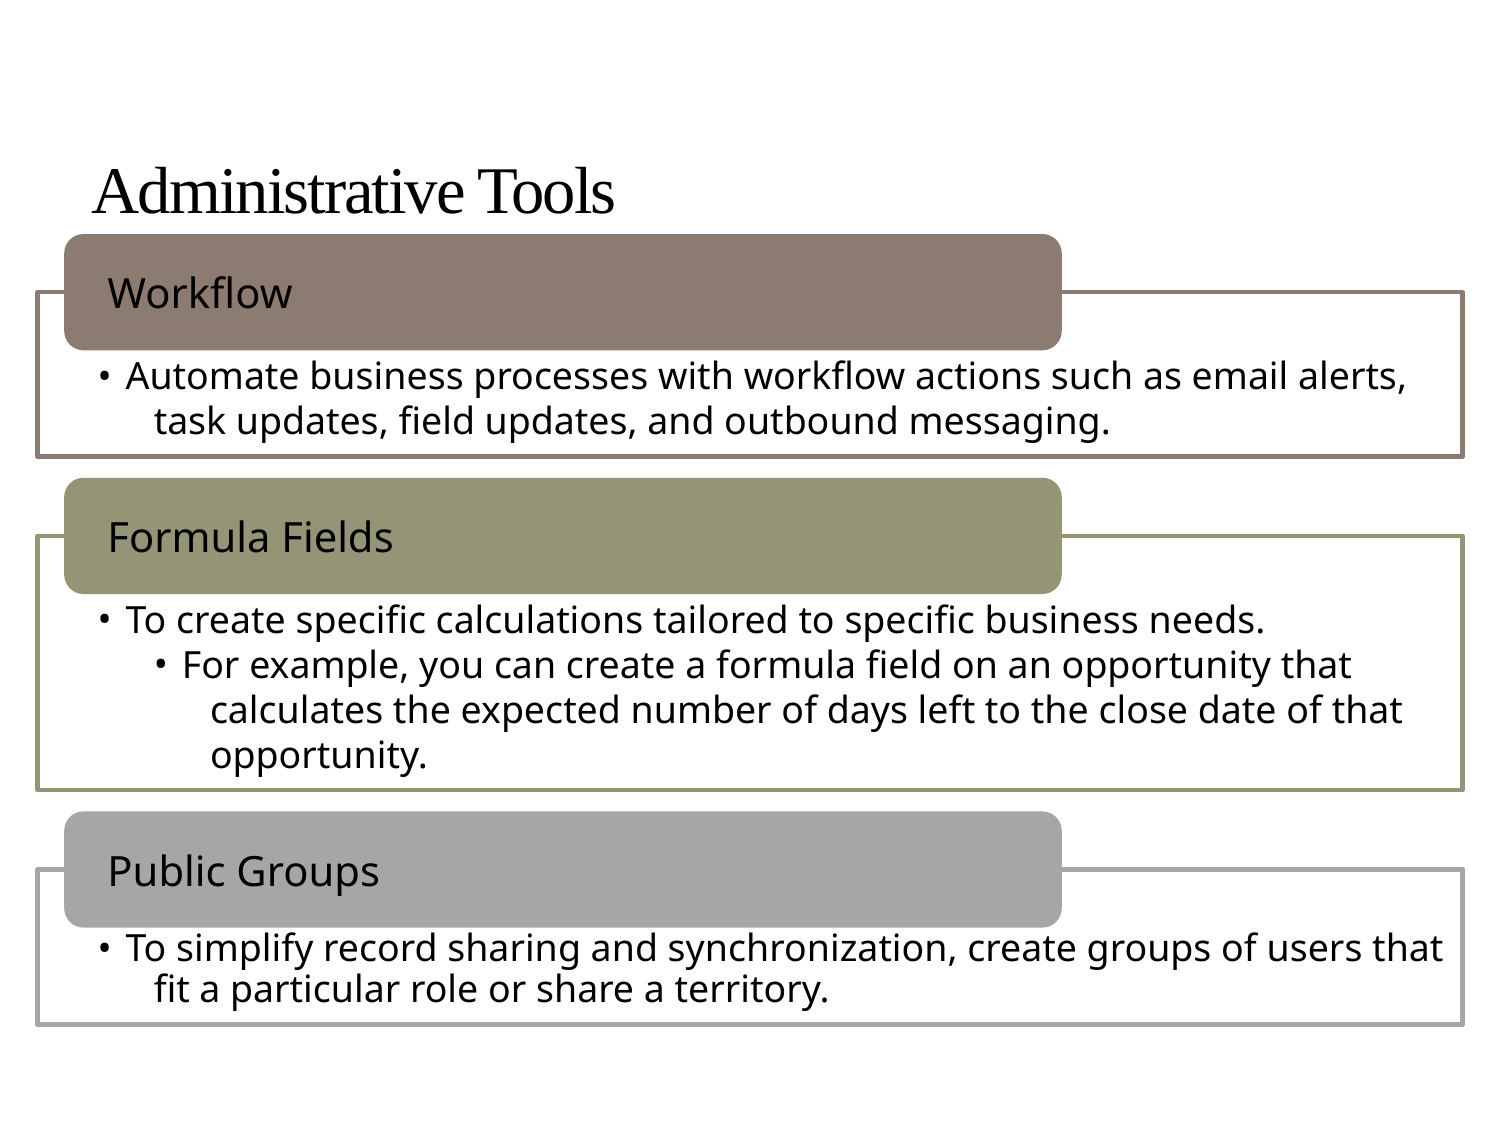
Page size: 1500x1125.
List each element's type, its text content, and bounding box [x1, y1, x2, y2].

title Administrative Tools [76, 137, 1427, 238]
text_box To create specific calculations tailored to specific business needs. For example, you can create a formula field on an opportunity that calculates the expected number of days left to the close date of that opportunity. [37, 535, 1463, 791]
text_box Formula Fields [64, 477, 1062, 595]
text_box Public Groups [64, 811, 1062, 928]
text_box To simplify record sharing and synchronization, create groups of users that fit a particular role or share a territory. [37, 869, 1463, 1025]
text_box Workflow [64, 235, 1062, 351]
text_box Automate business processes with workflow actions such as email alerts, task updates, field updates, and outbound messaging. [37, 292, 1463, 457]
